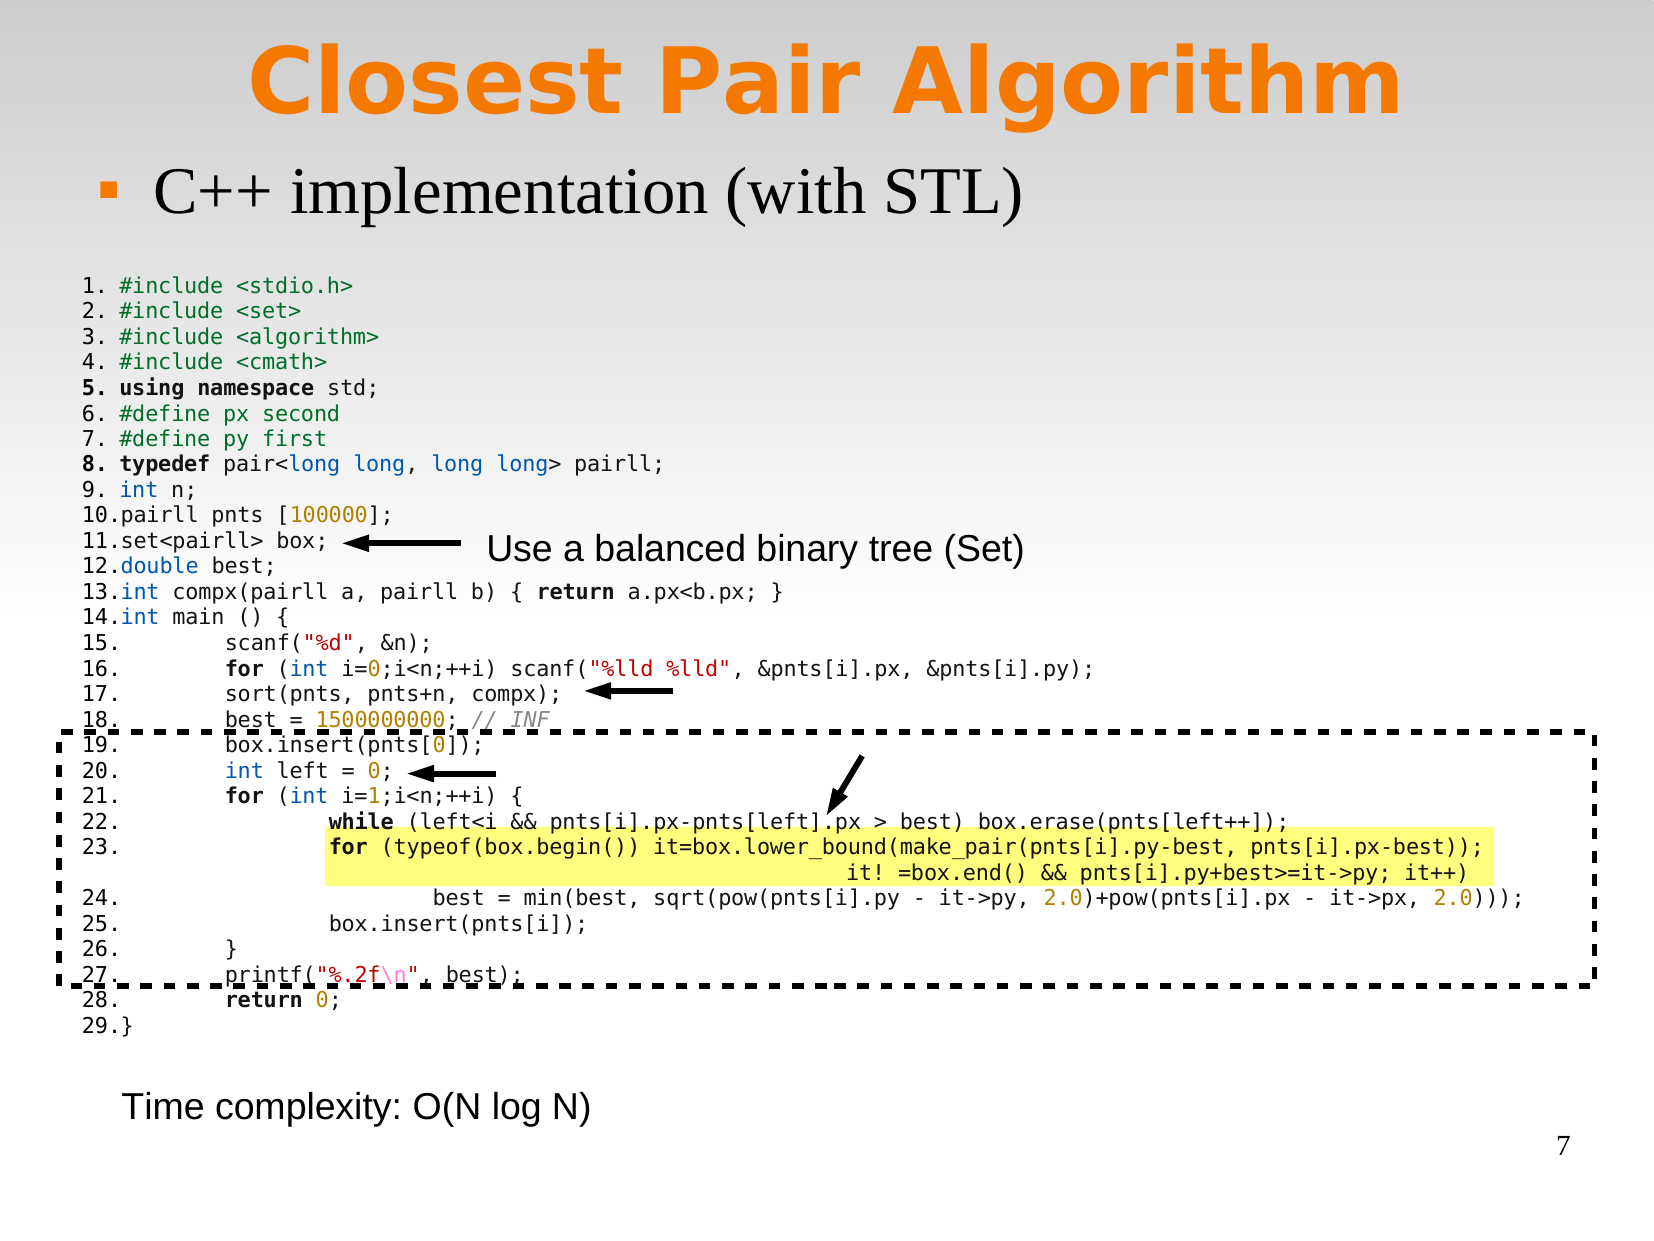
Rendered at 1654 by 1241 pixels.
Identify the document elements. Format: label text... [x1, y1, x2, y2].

title Closest Pair Algorithm [82, 0, 1571, 154]
text_box Use a balanced binary tree (Set) [471, 519, 1040, 577]
text_box #include <stdio.h> #include <set> #include <algorithm> #include <cmath> using namespace std; #define px second #define py first typedef pair<long long, long long> pairll; int n; pairll pnts [100000]; set<pairll> box; double best; int compx(pairll a, pairll b) { return a.px<b.px; } int main () { scanf("%d", &n); for (int i=0;i<n;++i) scanf("%lld %lld", &pnts[i].px, &pnts[i].py); sort(pnts, pnts+n, compx); best = 1500000000; // INF box.insert(pnts[0]); int left = 0; for (int i=1;i<n;++i) { while (left<i && pnts[i].px-pnts[left].px > best) box.erase(pnts[left++]); for (typeof(box.begin()) it=box.lower_bound(make_pair(pnts[i].py-best, pnts[i].px-best)); it! =box.end() && pnts[i].py+best>=it->py; it++) best = min(best, sqrt(pow(pnts[i].py - it->py, 2.0)+pow(pnts[i].px - it->px, 2.0))); box.insert(pnts[i]); } printf("%.2f\n", best); return 0; } [29, 265, 1607, 1046]
list C++ implementation (with STL) [82, 154, 1571, 249]
text_box Time complexity: O(N log N) [109, 1080, 604, 1132]
